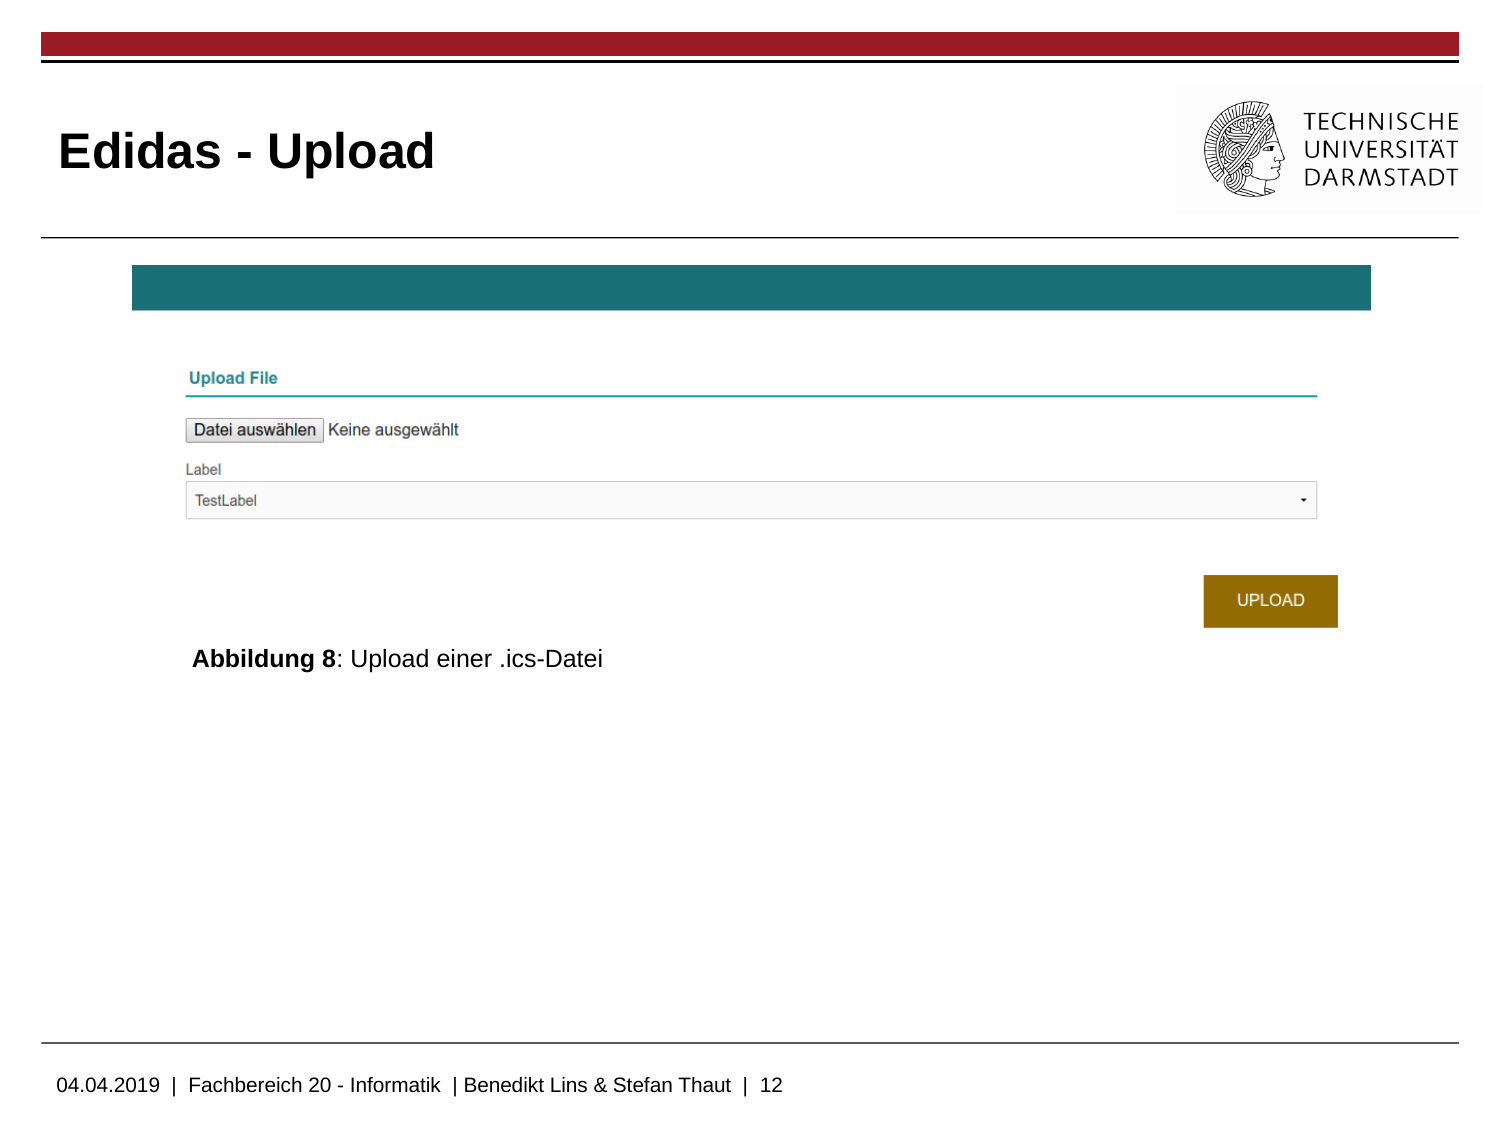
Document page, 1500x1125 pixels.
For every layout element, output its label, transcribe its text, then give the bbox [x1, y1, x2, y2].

picture [132, 265, 1371, 634]
picture [1175, 84, 1484, 214]
text_box Abbildung 8: Upload einer .ics-Datei [177, 637, 945, 681]
title Edidas - Upload [58, 80, 1149, 218]
